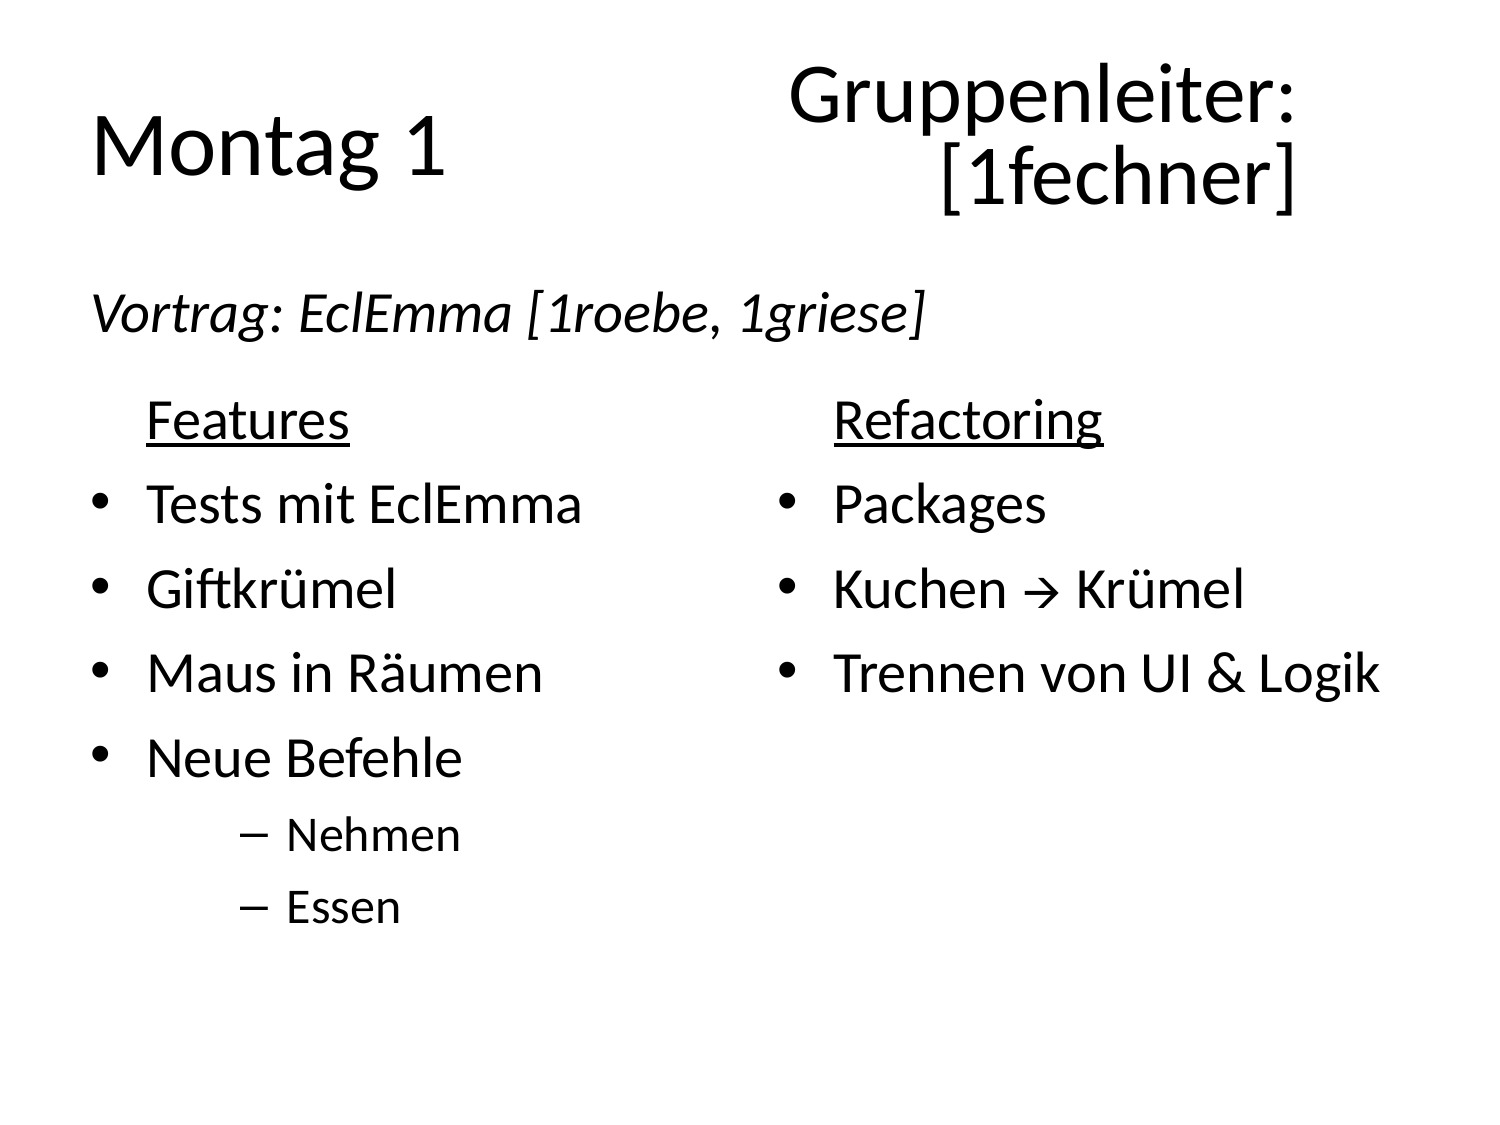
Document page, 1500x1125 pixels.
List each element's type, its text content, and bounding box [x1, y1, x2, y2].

list Refactoring Packages Kuchen  Krümel Trennen von UI & Logik [762, 373, 1426, 1005]
title Montag 1 [75, 45, 751, 233]
list Features Tests mit EclEmma Giftkrümel Maus in Räumen Neue Befehle Nehmen Essen [75, 373, 738, 1005]
text_box Vortrag: EclEmma [1roebe, 1griese] [75, 267, 1426, 353]
text_box Gruppenleiter: [1fechner] [773, 44, 1450, 233]
